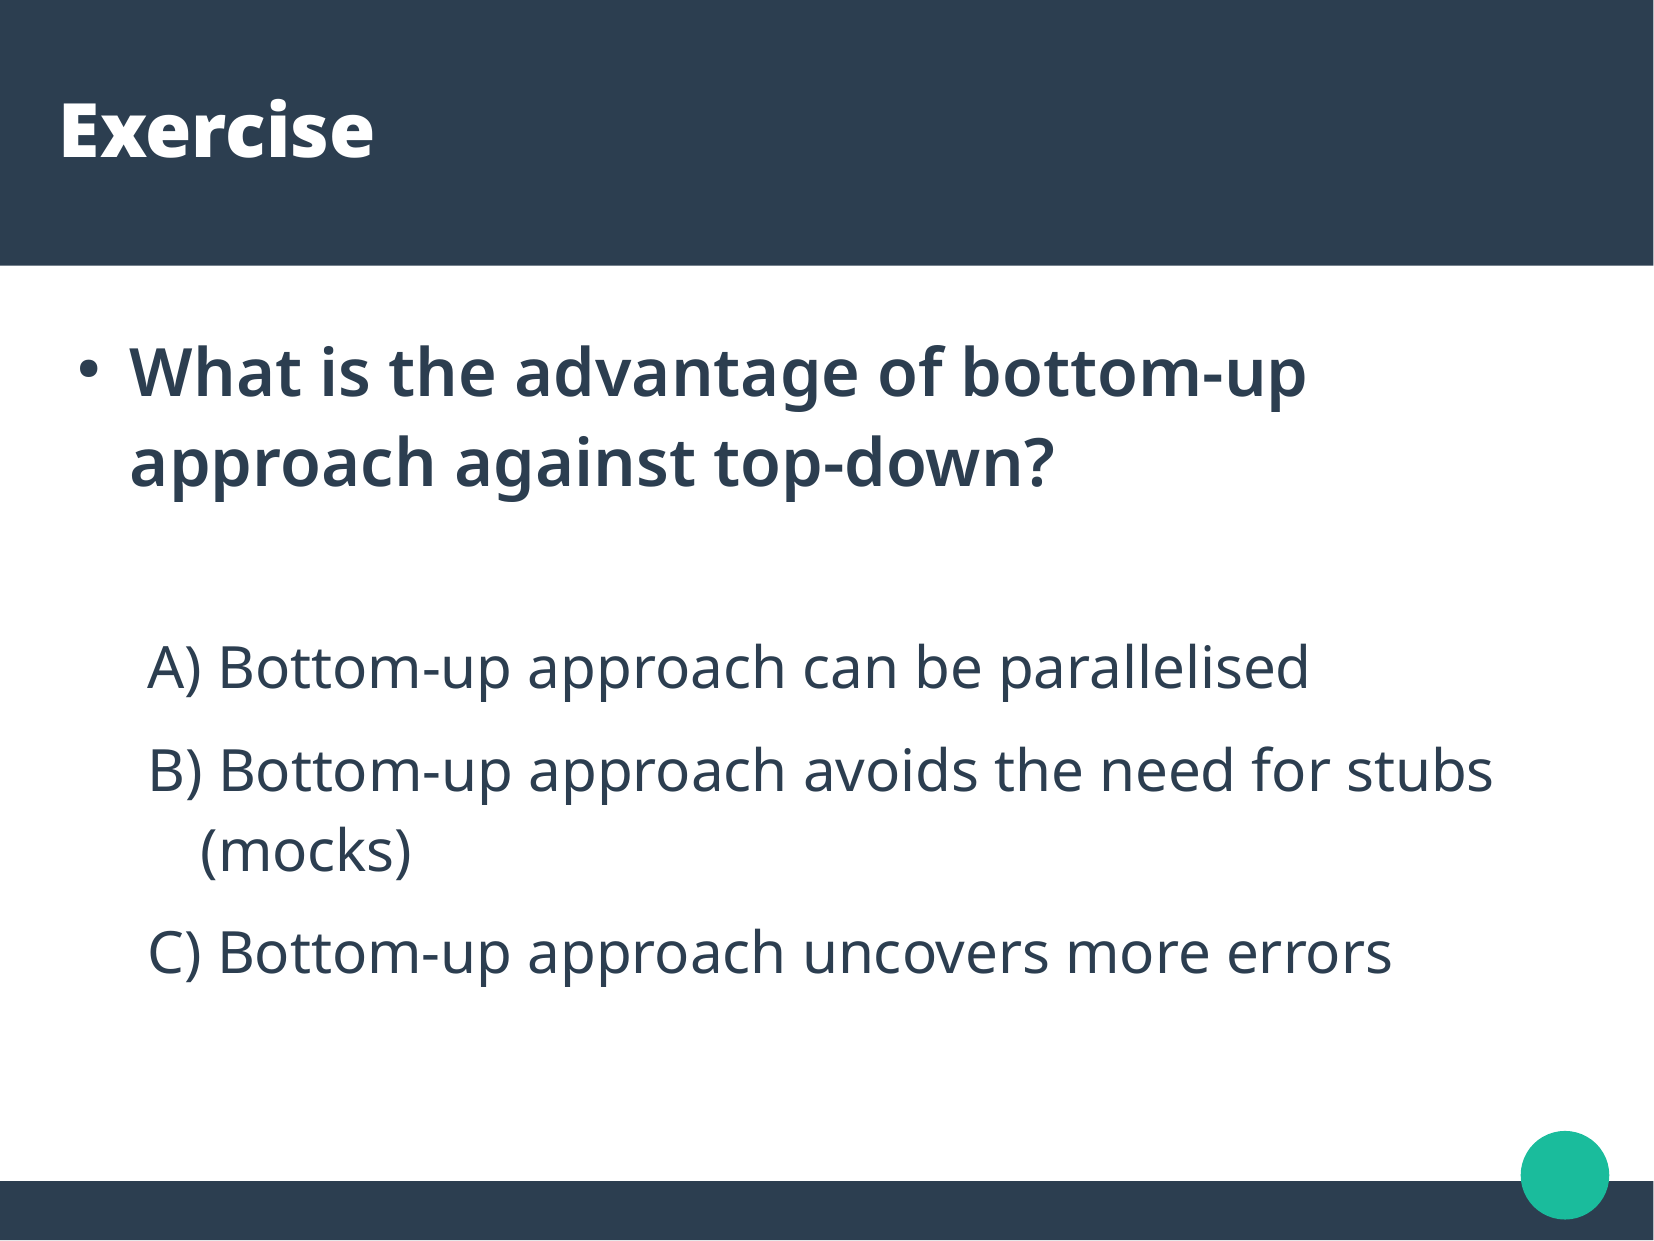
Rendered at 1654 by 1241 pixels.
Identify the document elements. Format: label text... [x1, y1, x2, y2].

title Exercise [59, 49, 1595, 207]
list What is the advantage of bottom-up approach against top-down? Bottom-up approach can be parallelised Bottom-up approach avoids the need for stubs (mocks) Bottom-up approach uncovers more errors [59, 324, 1595, 1152]
